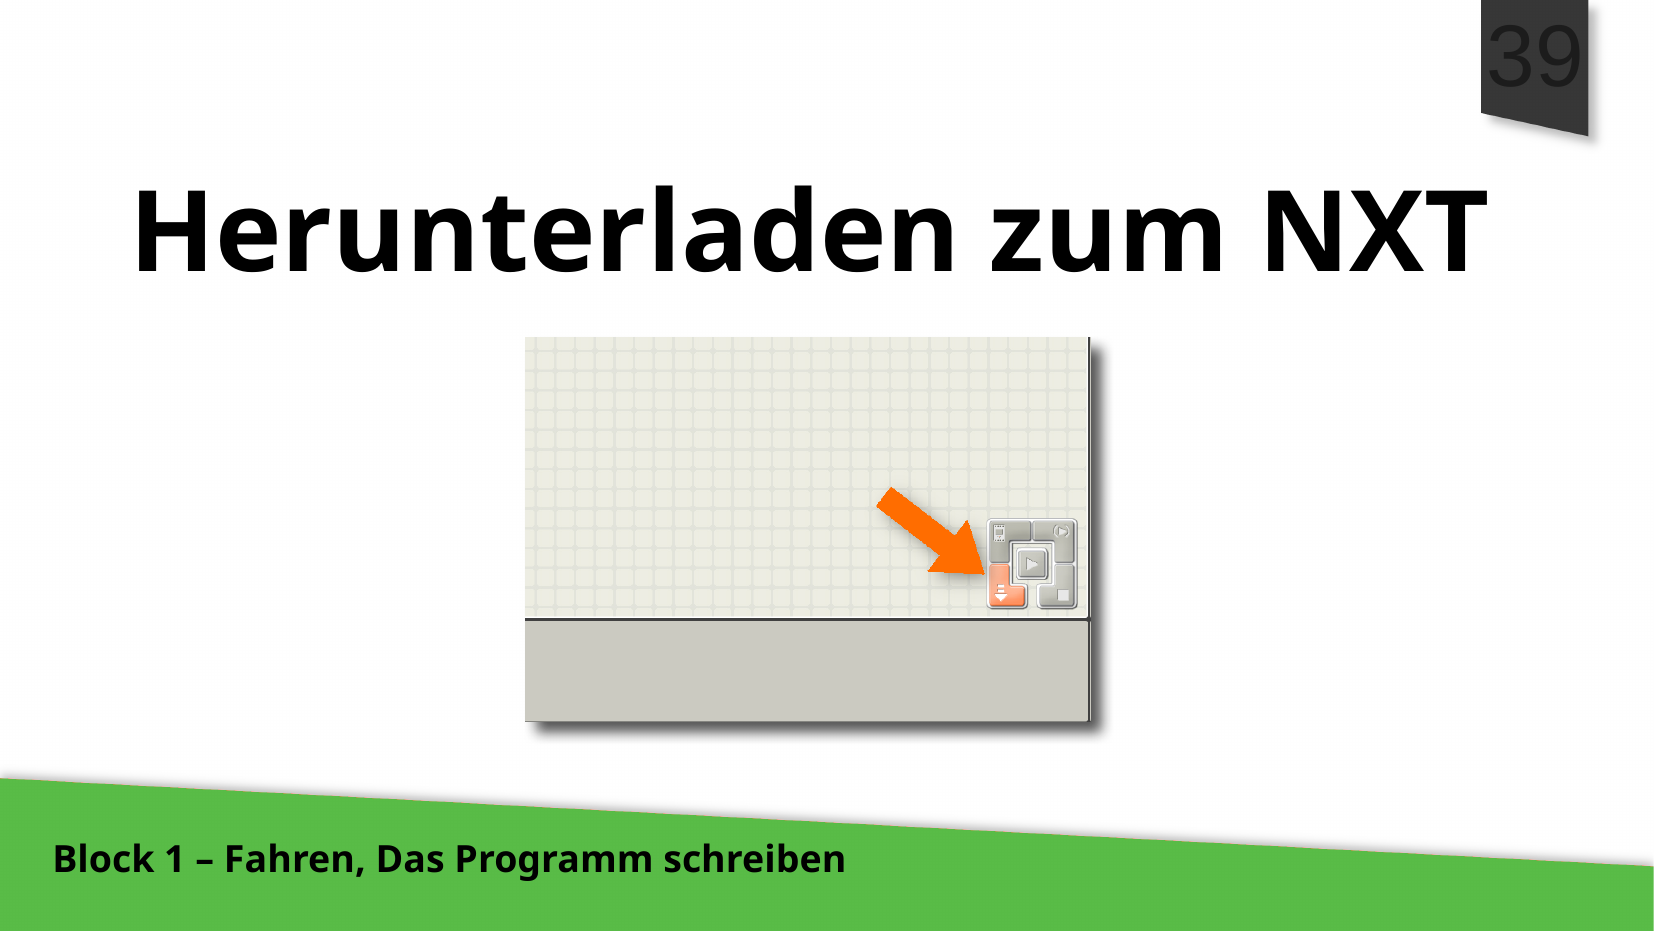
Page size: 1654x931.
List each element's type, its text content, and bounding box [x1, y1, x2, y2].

text_box Block 1 – Fahren, Das Programm schreiben [37, 825, 863, 901]
picture [0, 0, 1654, 931]
text_box <number> [923, 0, 1599, 141]
title Herunterladen zum NXT [120, 150, 1501, 306]
